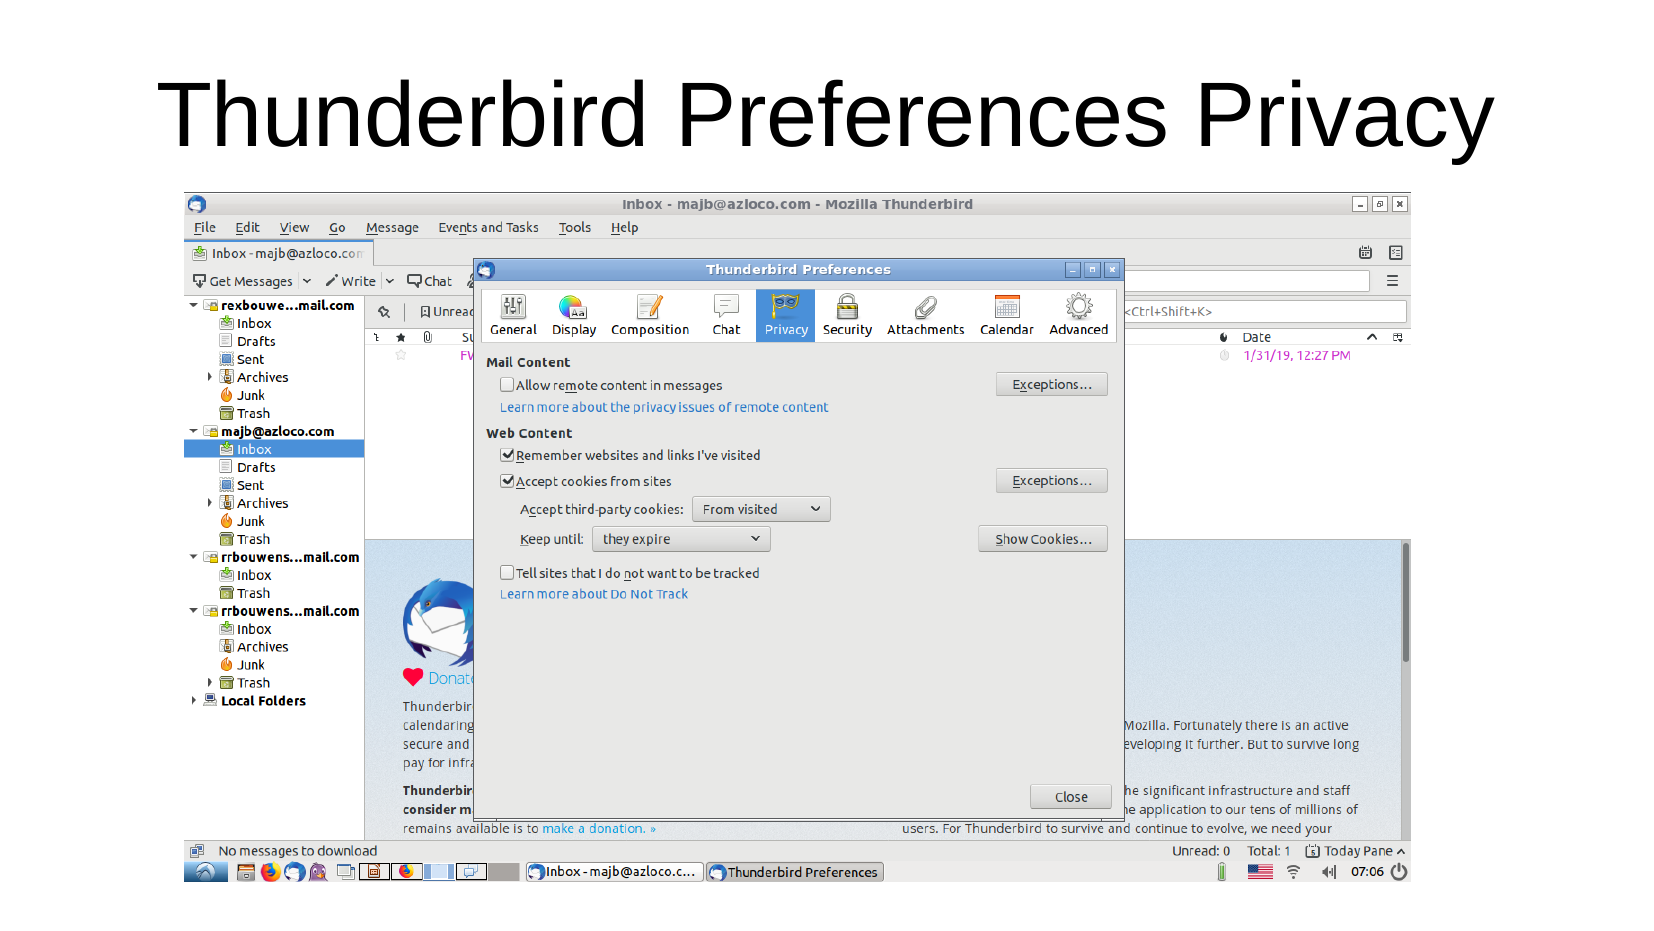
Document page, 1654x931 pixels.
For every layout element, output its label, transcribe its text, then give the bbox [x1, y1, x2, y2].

title Thunderbird Preferences Privacy [82, 37, 1571, 193]
picture [184, 192, 1411, 882]
